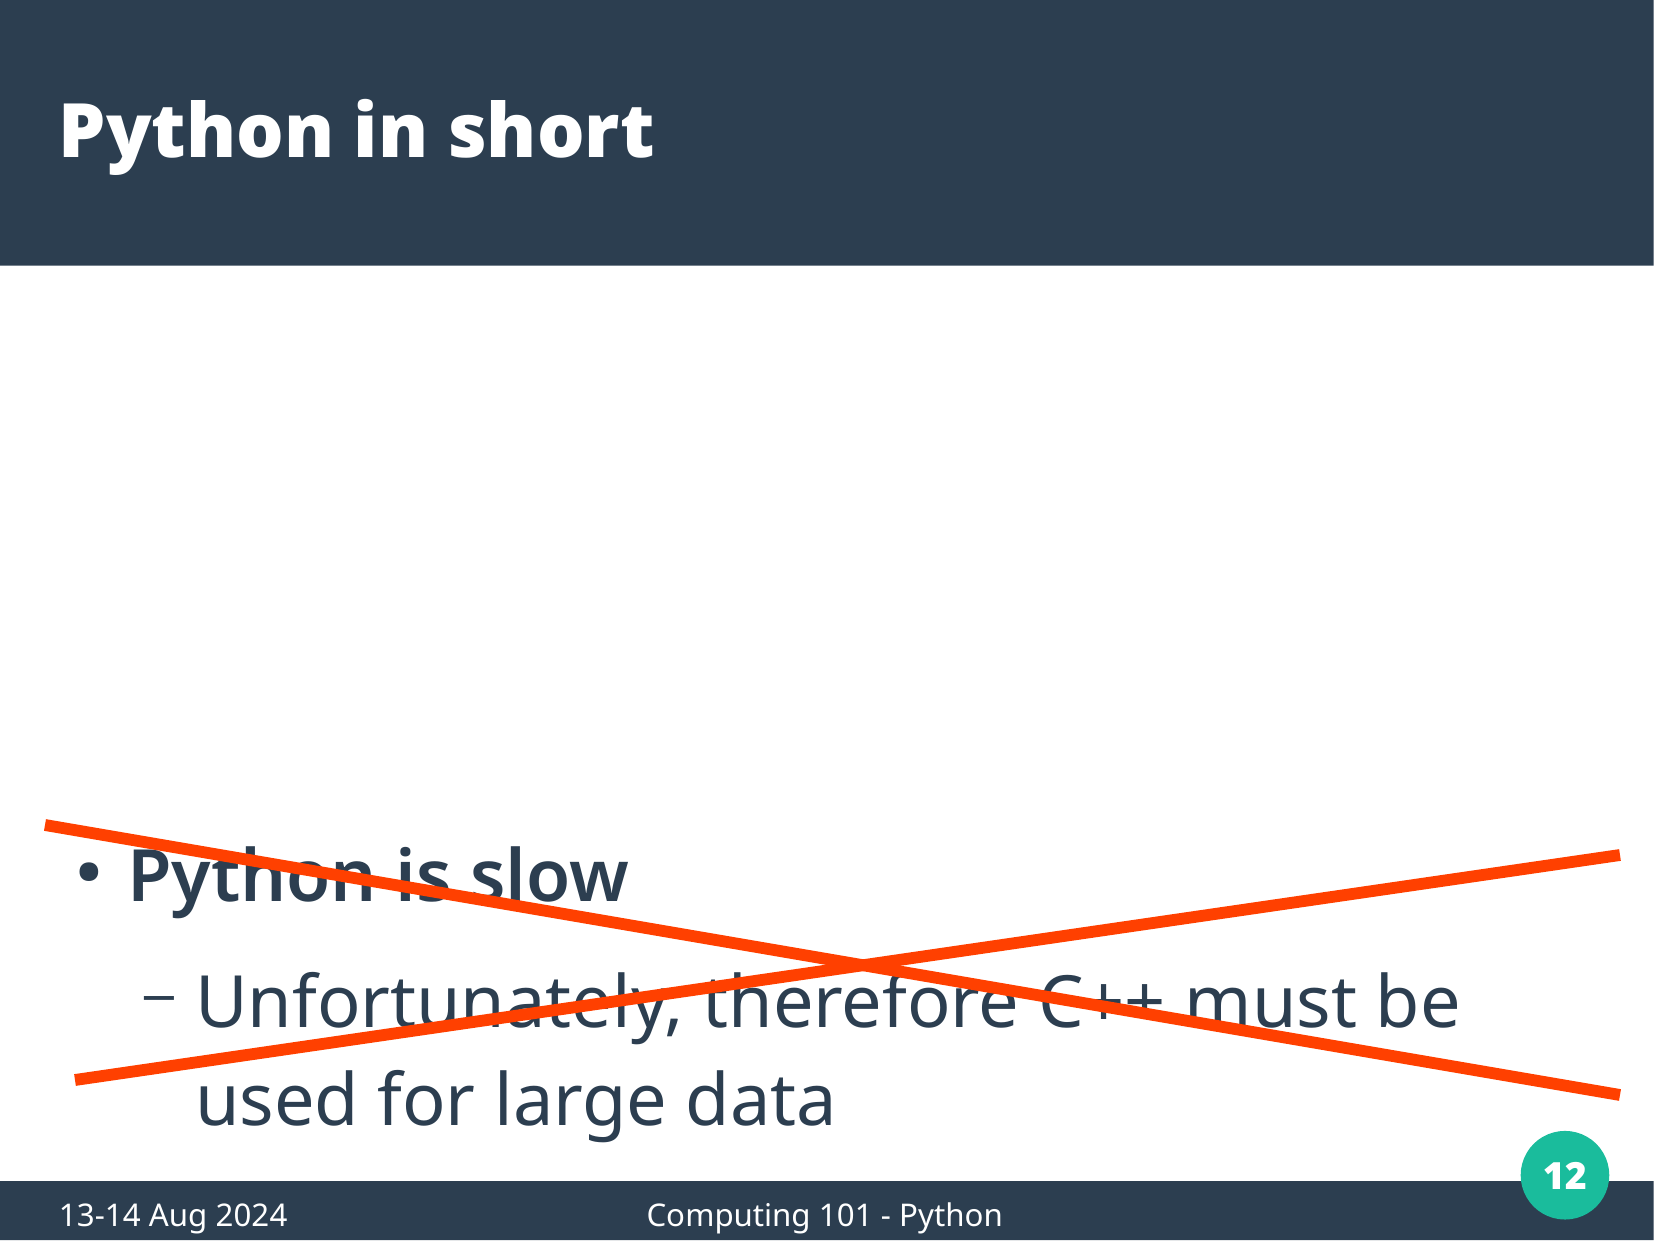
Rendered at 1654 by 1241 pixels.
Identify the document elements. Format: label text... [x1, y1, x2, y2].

list Python is slow Unfortunately, therefore C++ must be used for large data [906, 865, 1595, 1084]
list Python is slow Unfortunately, therefore C++ must be used for large data [59, 834, 1595, 1152]
list Python is slow Unfortunately, therefore C++ must be used for large data [59, 324, 1595, 959]
title Python in short [59, 49, 1595, 207]
